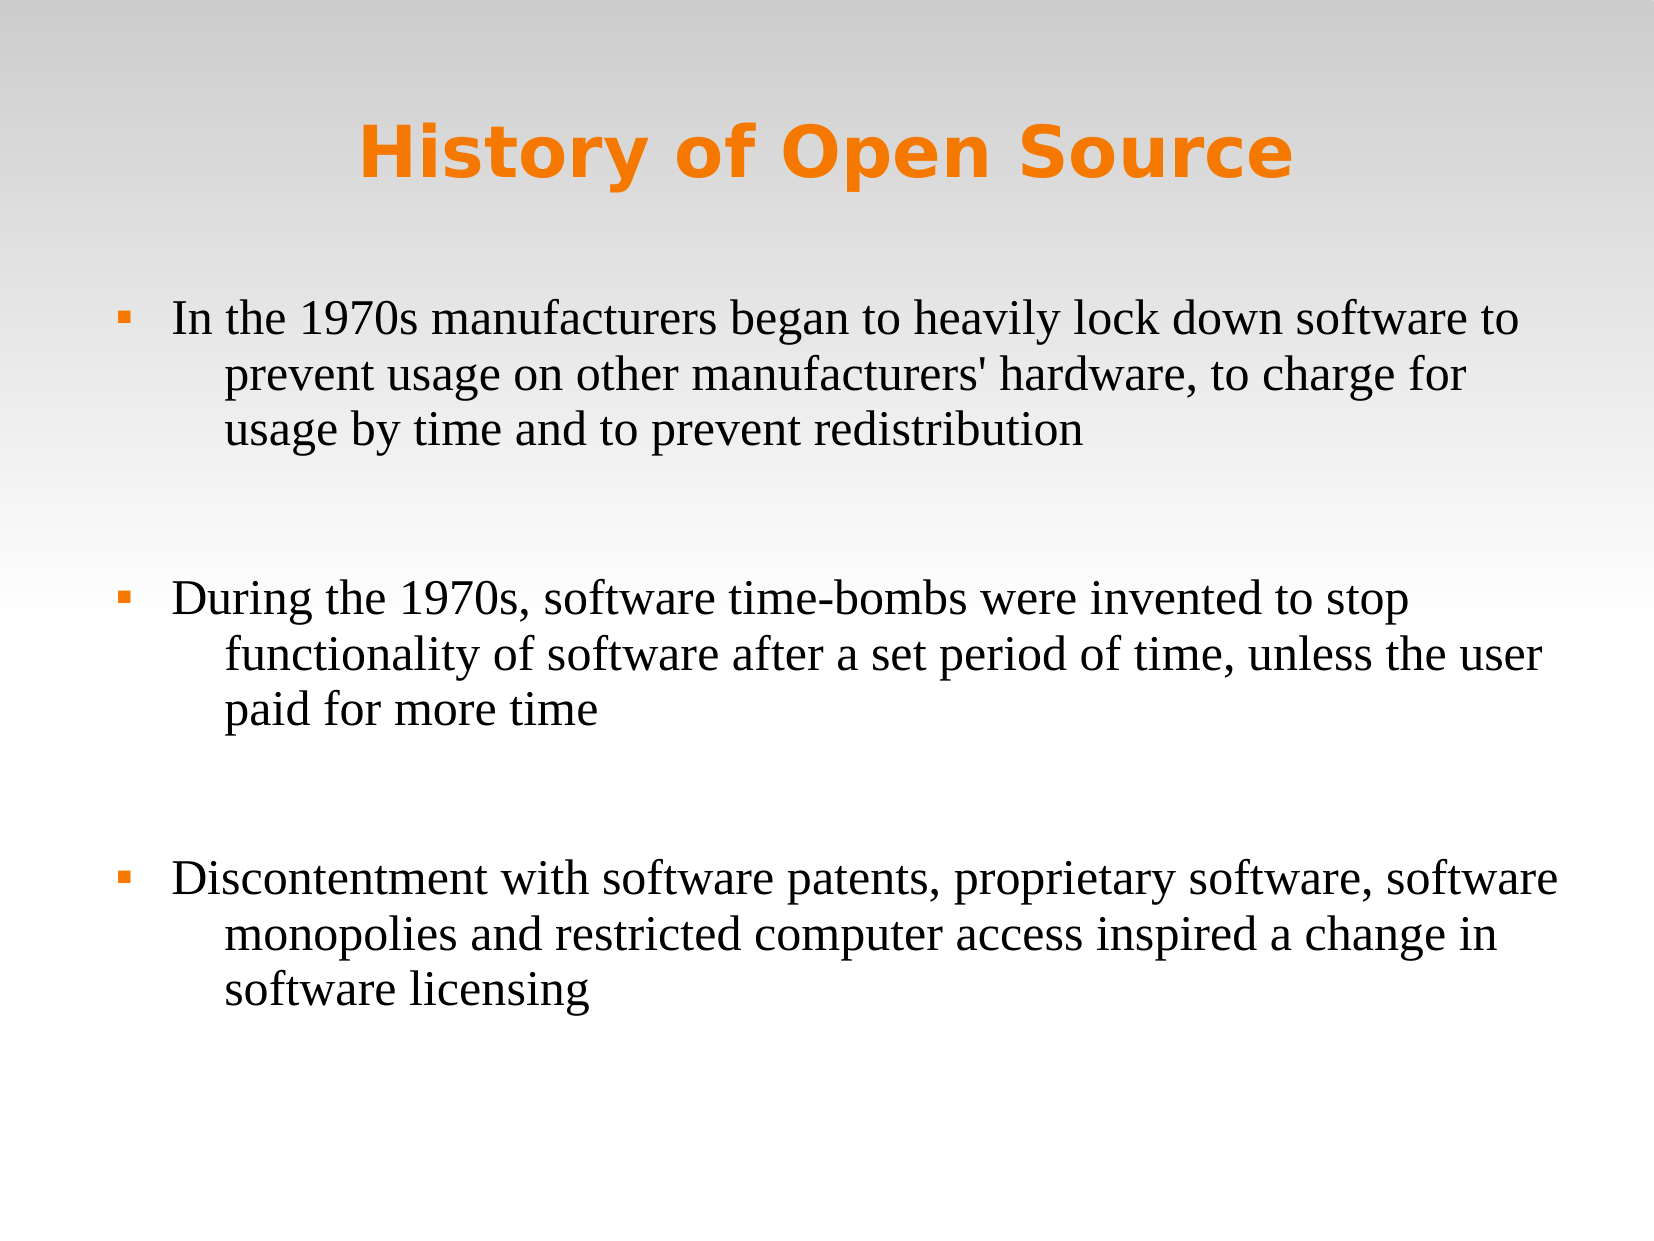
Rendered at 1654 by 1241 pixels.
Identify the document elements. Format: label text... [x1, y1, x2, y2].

list In the 1970s manufacturers began to heavily lock down software to prevent usage on other manufacturers' hardware, to charge for usage by time and to prevent redistribution During the 1970s, software time-bombs were invented to stop functionality of software after a set period of time, unless the user paid for more time Discontentment with software patents, proprietary software, software monopolies and restricted computer access inspired a change in software licensing [82, 290, 1571, 1109]
title History of Open Source [82, 49, 1571, 257]
